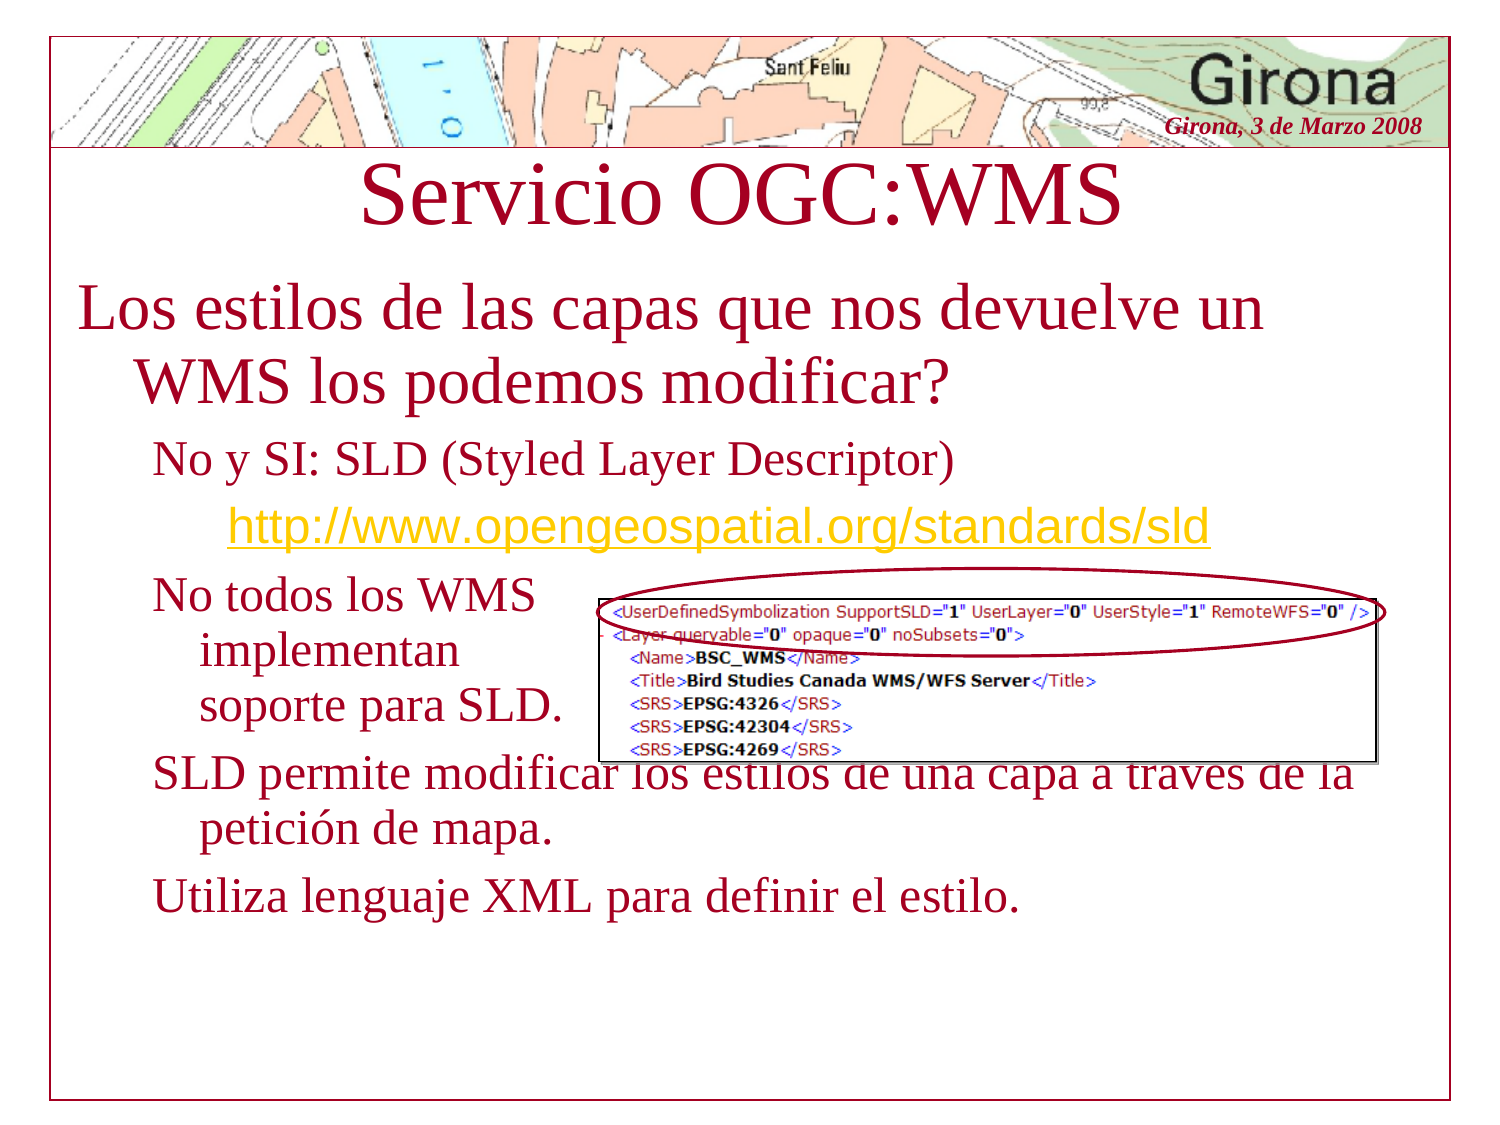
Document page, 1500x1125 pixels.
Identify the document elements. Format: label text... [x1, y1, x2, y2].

title Servicio OGC:WMS [111, 131, 1374, 257]
picture [1310, 120, 1316, 131]
picture [600, 621, 1375, 761]
picture [1338, 124, 1348, 131]
picture [51, 37, 1448, 147]
picture [600, 600, 1375, 654]
list Los estilos de las capas que nos devuelve un WMS los podemos modificar? No y SI: SLD (Styled Layer Descriptor) http://www.opengeospatial.org/standards/sld No todos los WMS implementan soporte para SLD. SLD permite modificar los estilos de una capa a través de la petición de mapa. Utiliza lenguaje XML para definir el estilo. [62, 262, 1438, 1063]
